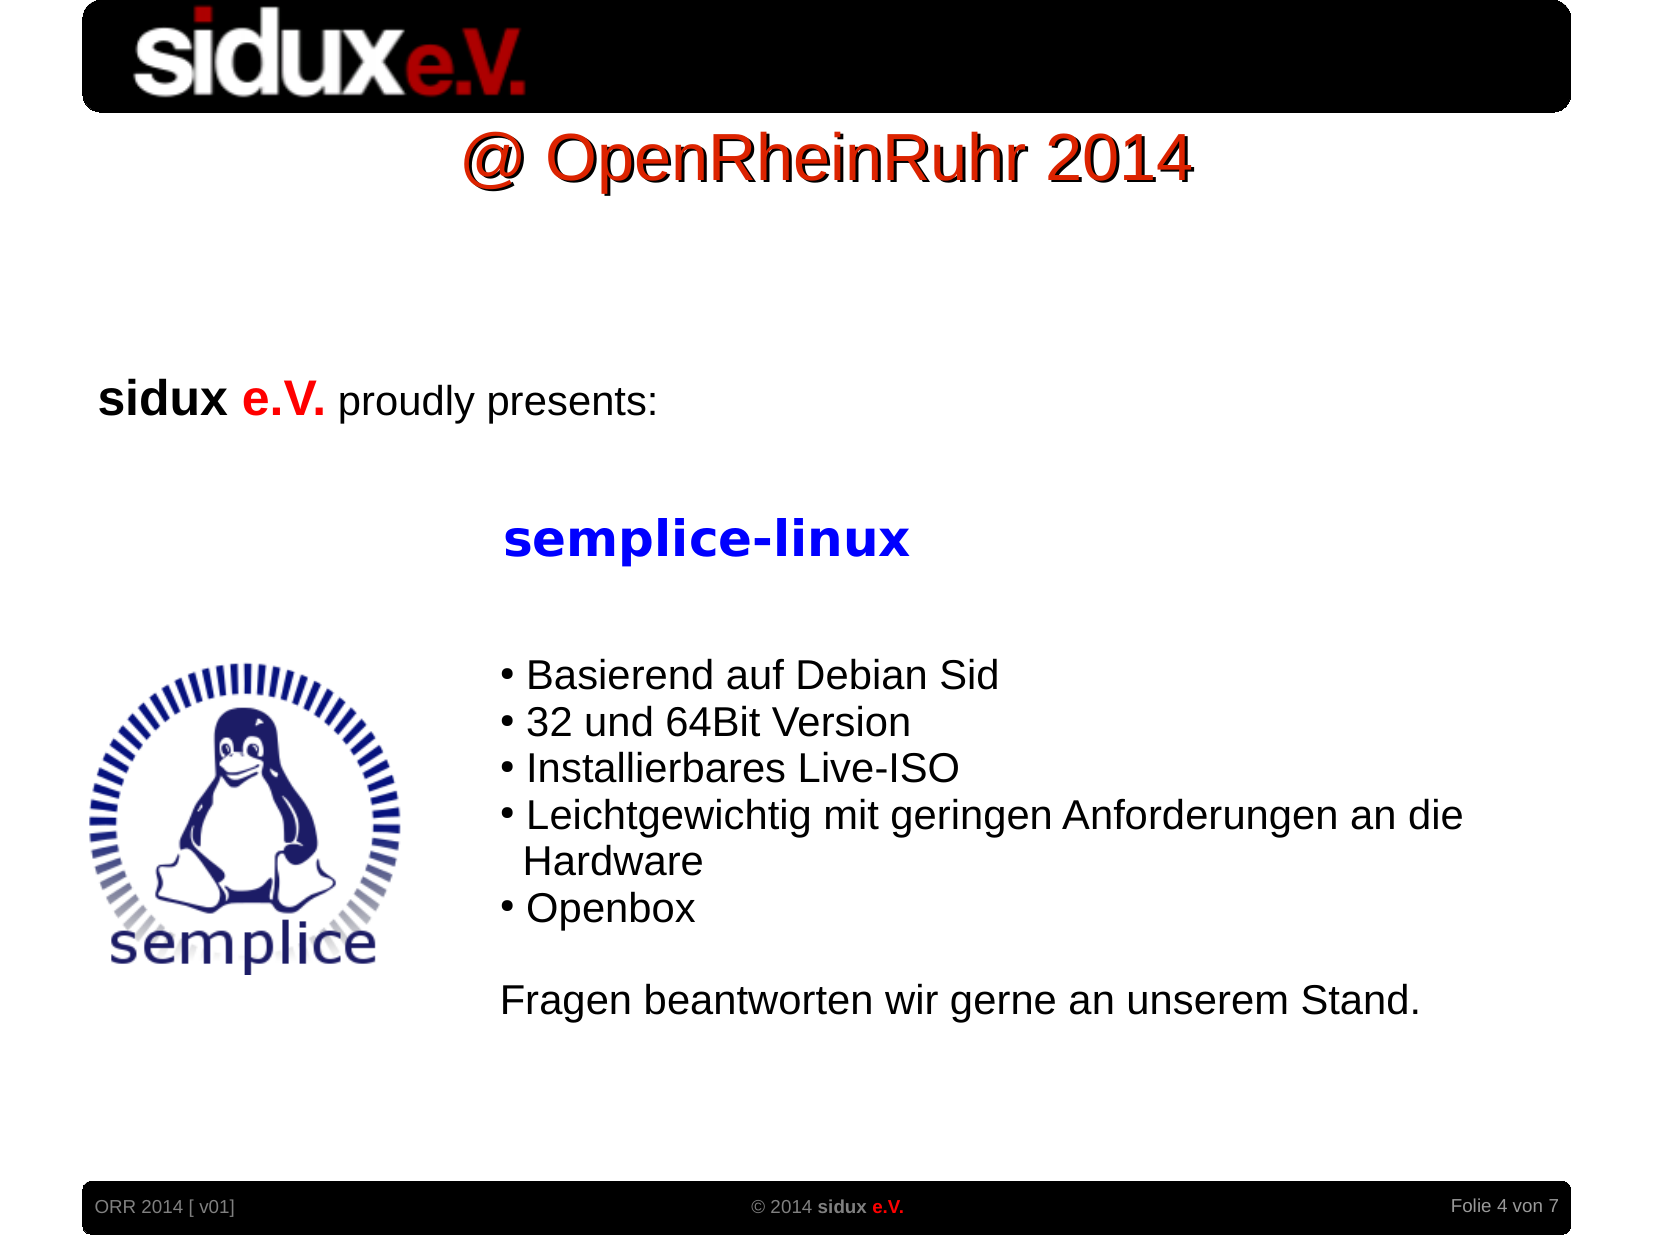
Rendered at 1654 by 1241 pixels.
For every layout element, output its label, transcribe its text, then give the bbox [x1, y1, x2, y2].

text_box sidux e.V. proudly presents: semplice-linux Basierend auf Debian Sid 32 und 64Bit Version Installierbares Live-ISO Leichtgewichtig mit geringen Anforderungen an die Hardware Openbox Fragen beantworten wir gerne an unserem Stand. [82, 224, 1571, 1170]
picture [113, 0, 532, 110]
text_box @ OpenRheinRuhr 2014 [82, 112, 1571, 213]
picture [88, 661, 402, 975]
